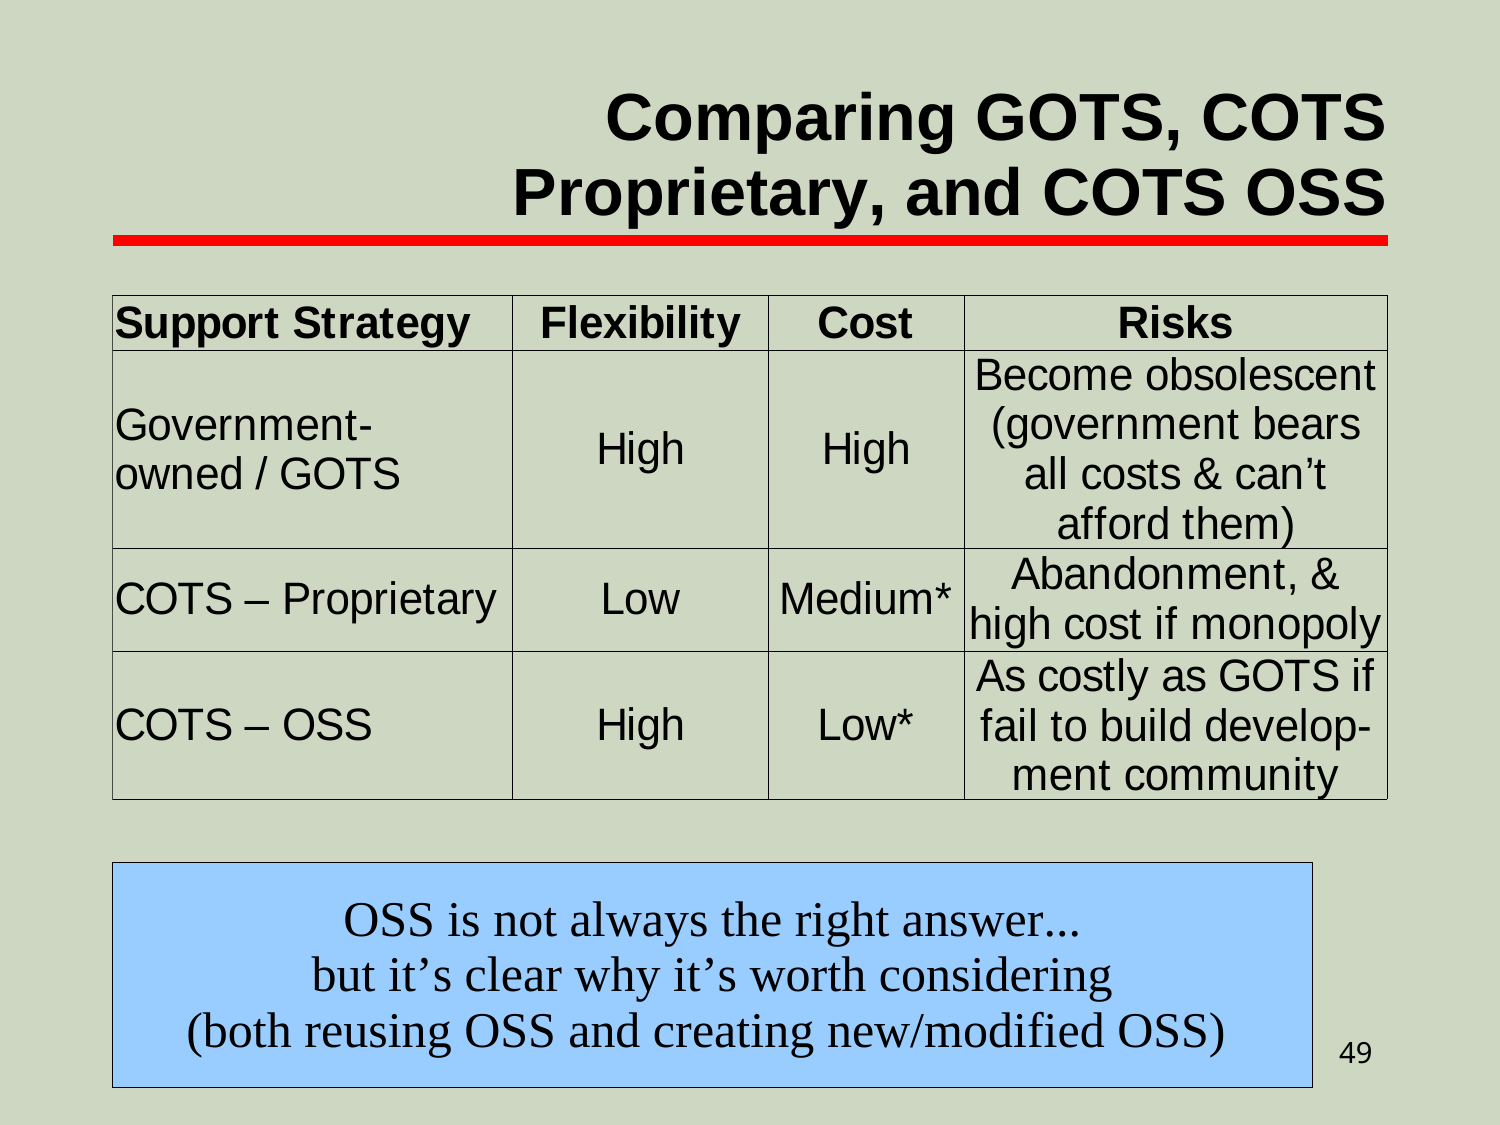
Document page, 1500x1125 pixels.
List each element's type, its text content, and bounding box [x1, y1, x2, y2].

text_box OSS is not always the right answer... but it’s clear why it’s worth considering (both reusing OSS and creating new/modified OSS) [112, 862, 1313, 1088]
chart [112, 295, 1500, 852]
title Comparing GOTS, COTS Proprietary, and COTS OSS [337, 79, 1388, 230]
